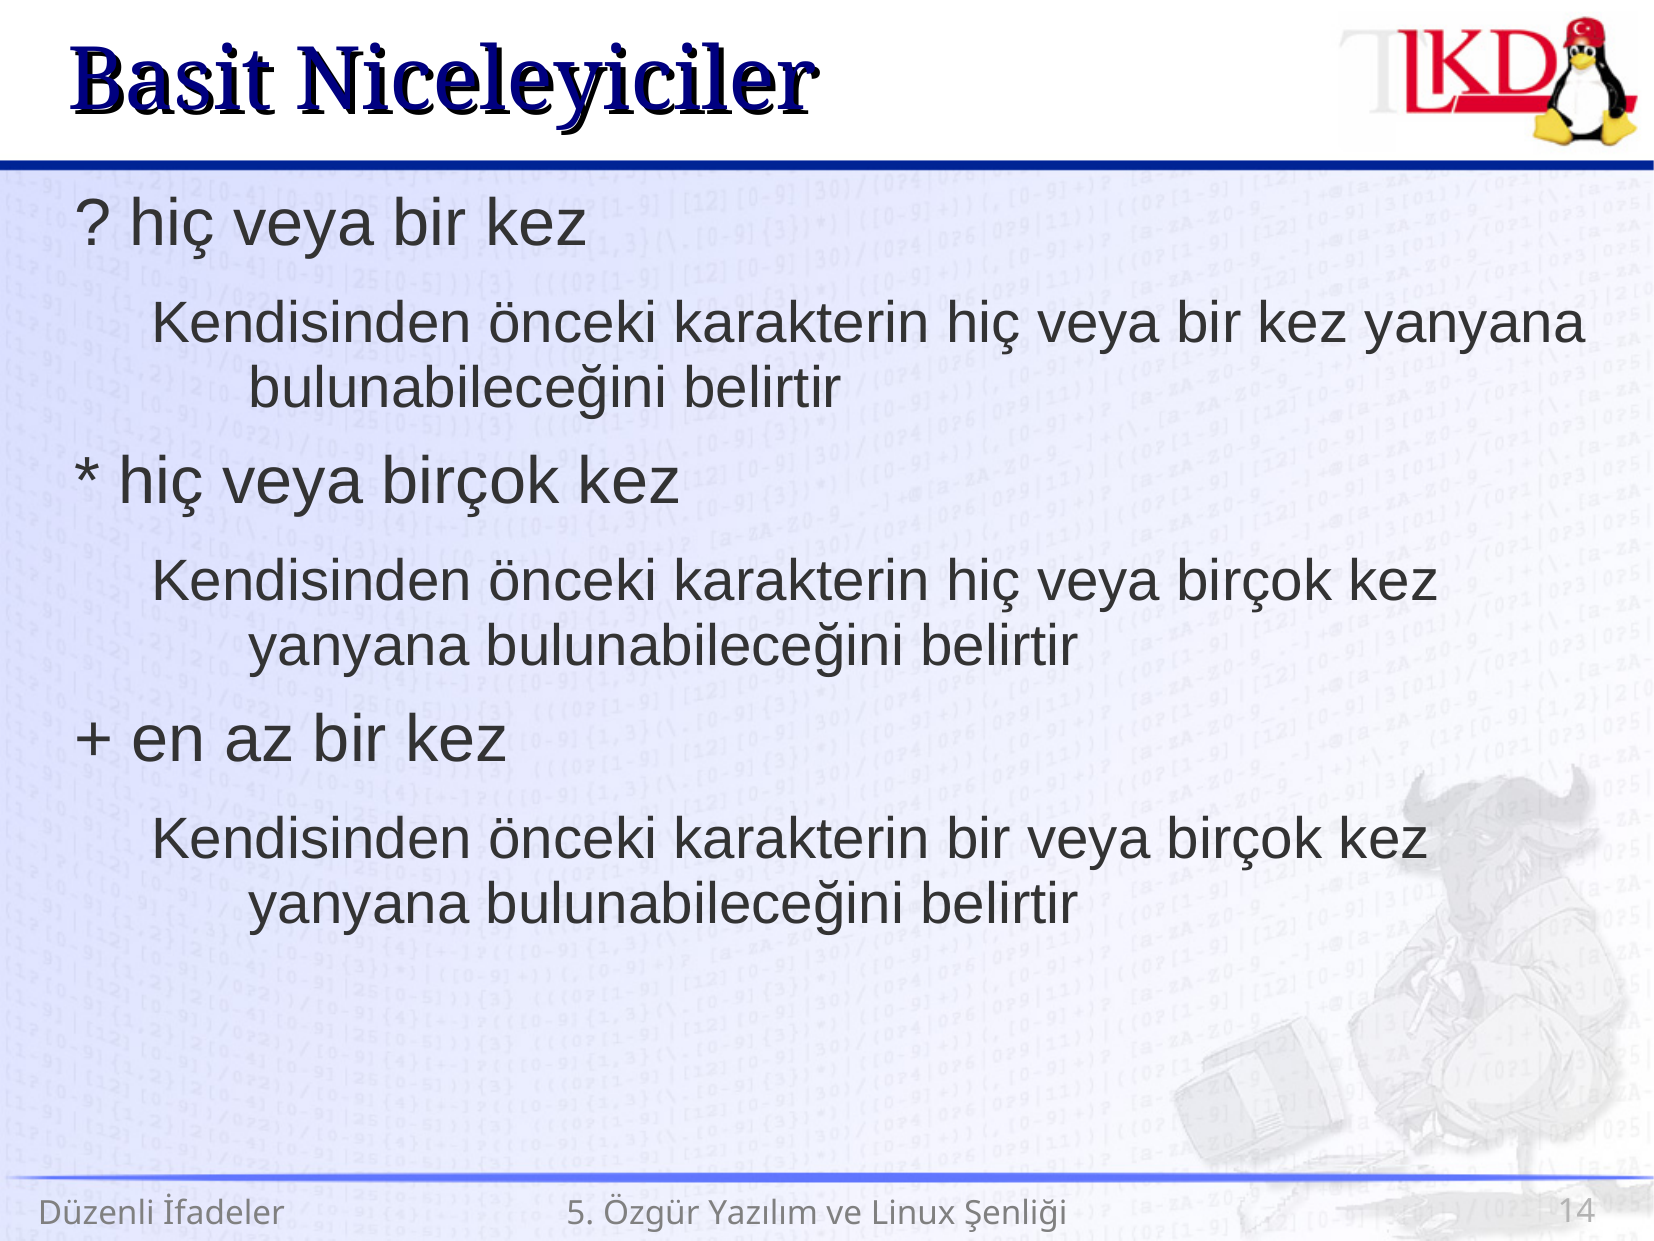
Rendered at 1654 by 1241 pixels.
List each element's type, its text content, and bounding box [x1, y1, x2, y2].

list ? hiç veya bir kez Kendisinden önceki karakterin hiç veya bir kez yanyana bulunabileceğini belirtir * hiç veya birçok kez Kendisinden önceki karakterin hiç veya birçok kez yanyana bulunabileceğini belirtir + en az bir kez Kendisinden önceki karakterin bir veya birçok kez yanyana bulunabileceğini belirtir [56, 185, 1595, 1127]
title Basit Niceleyiciler [67, 13, 1399, 138]
picture [0, 0, 1654, 1241]
